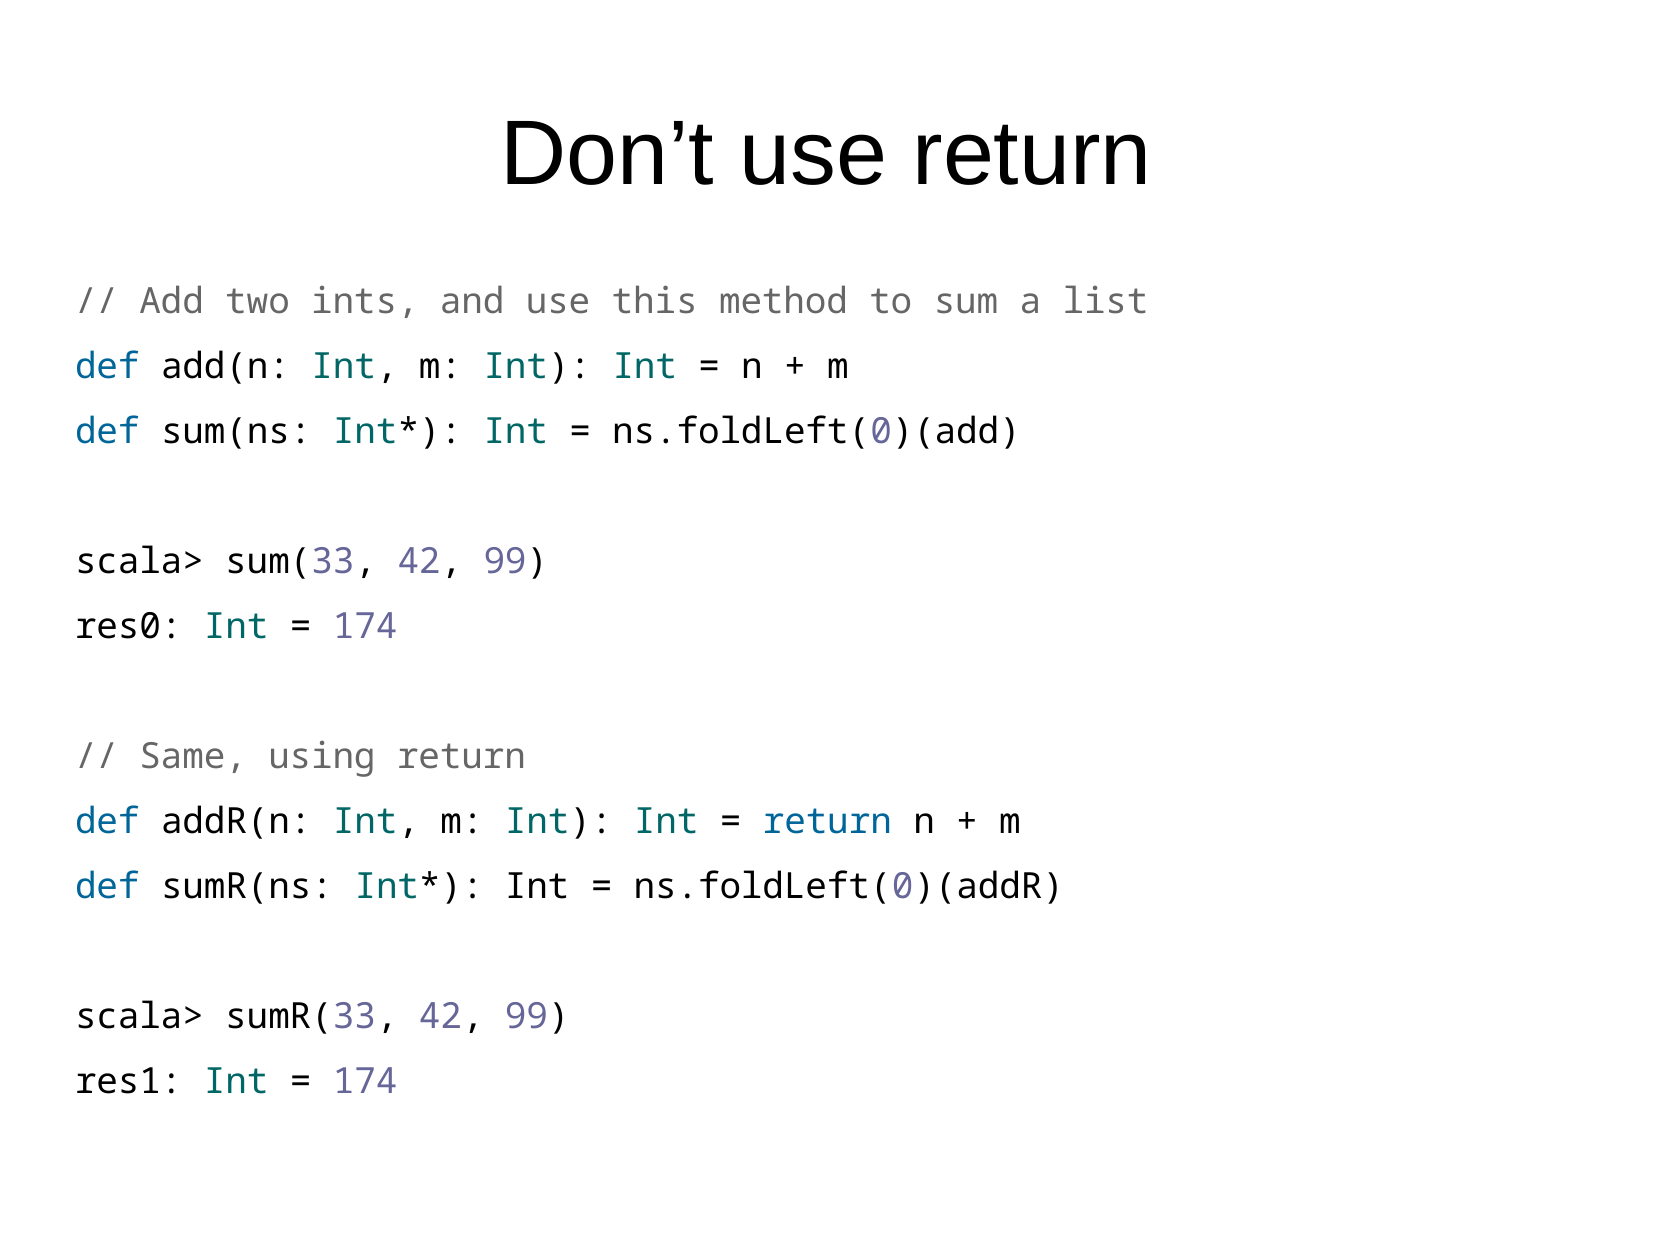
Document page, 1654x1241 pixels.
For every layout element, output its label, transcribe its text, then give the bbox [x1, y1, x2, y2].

list // Add two ints, and use this method to sum a list def add(n: Int, m: Int): Int = n + m def sum(ns: Int*): Int = ns.foldLeft(0)(add) scala> sum(33, 42, 99) res0: Int = 174 // Same, using return def addR(n: Int, m: Int): Int = return n + m def sumR(ns: Int*): Int = ns.foldLeft(0)(addR) scala> sumR(33, 42, 99) res1: Int = 174 [75, 275, 1563, 1111]
title Don’t use return [82, 49, 1571, 257]
